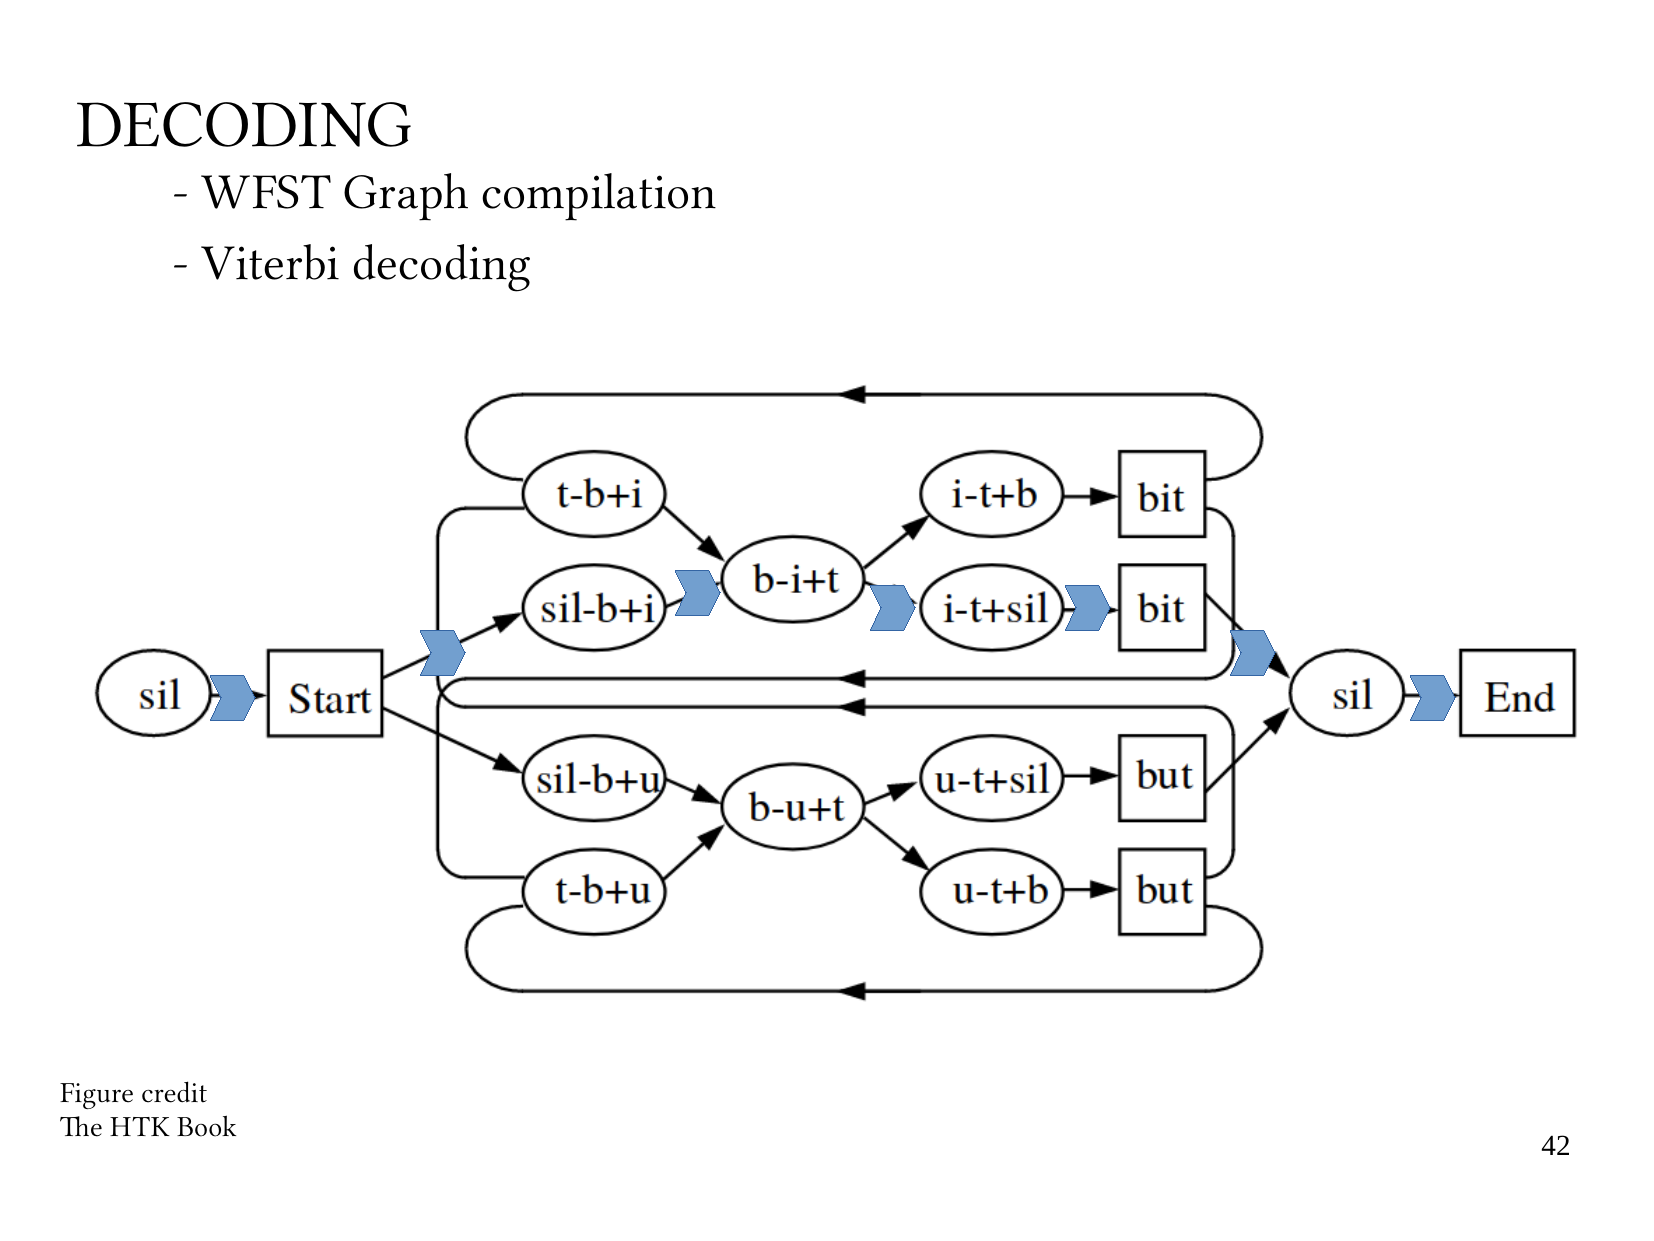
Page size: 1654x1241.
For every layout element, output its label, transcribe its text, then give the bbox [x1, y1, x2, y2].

subtitle DECODING - WFST Graph compilation - Viterbi decoding FEATURE EXTRACTION - Sliding window feature extraction GMM MONOPHONE TRAINING - Flat-start - Baum-Welch re-estimation GMM TRIPHONE TRAINING - Phonetic decision tree - Baum-Welch re-estimation Figure credit The HTK Book - Gradient descent via backprop [60, 72, 1549, 299]
picture [0, 299, 1654, 1081]
text_box [210, 675, 256, 721]
text_box [870, 585, 916, 631]
text_box [1065, 585, 1111, 631]
text_box [1410, 675, 1456, 721]
subtitle DECODING - WFST Graph compilation - Viterbi decoding FEATURE EXTRACTION - Sliding window feature extraction GMM MONOPHONE TRAINING - Flat-start - Baum-Welch re-estimation GMM TRIPHONE TRAINING - Phonetic decision tree - Baum-Welch re-estimation Figure credit The HTK Book - Gradient descent via backprop [60, 1081, 1549, 1216]
text_box [1230, 630, 1276, 676]
text_box [420, 630, 466, 676]
text_box [675, 570, 721, 616]
